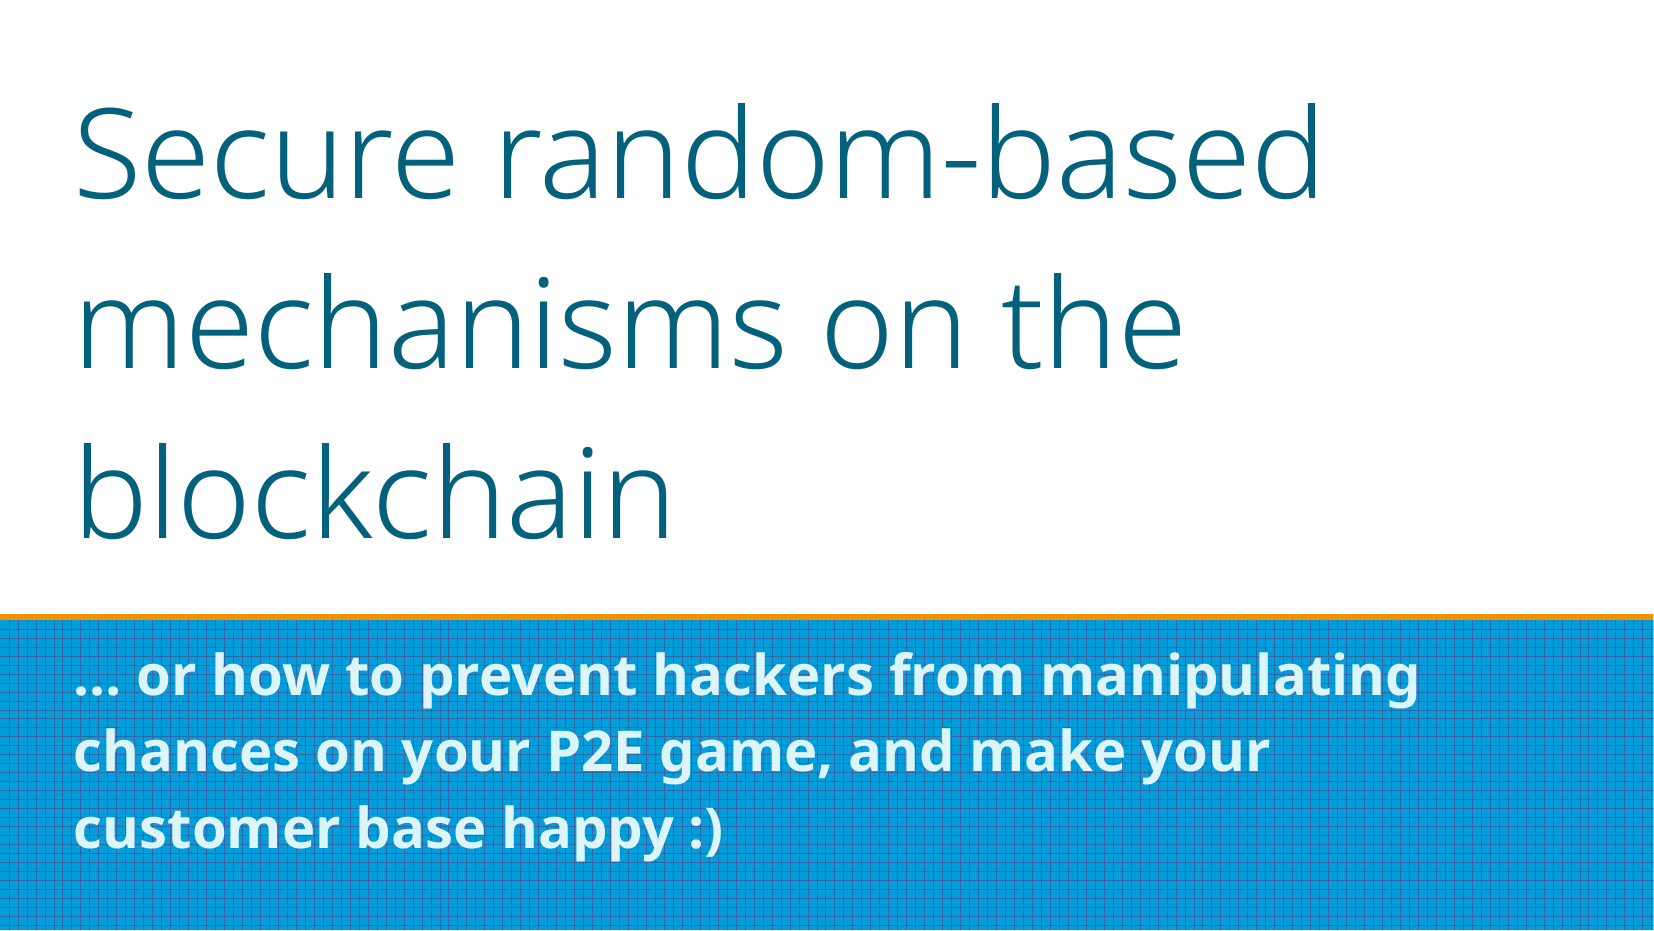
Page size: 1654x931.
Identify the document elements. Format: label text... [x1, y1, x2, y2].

title Secure random-based mechanisms on the blockchain [73, 44, 1551, 576]
subtitle … or how to prevent hackers from manipulating chances on your P2E game, and make your customer base happy :) [73, 634, 1551, 827]
